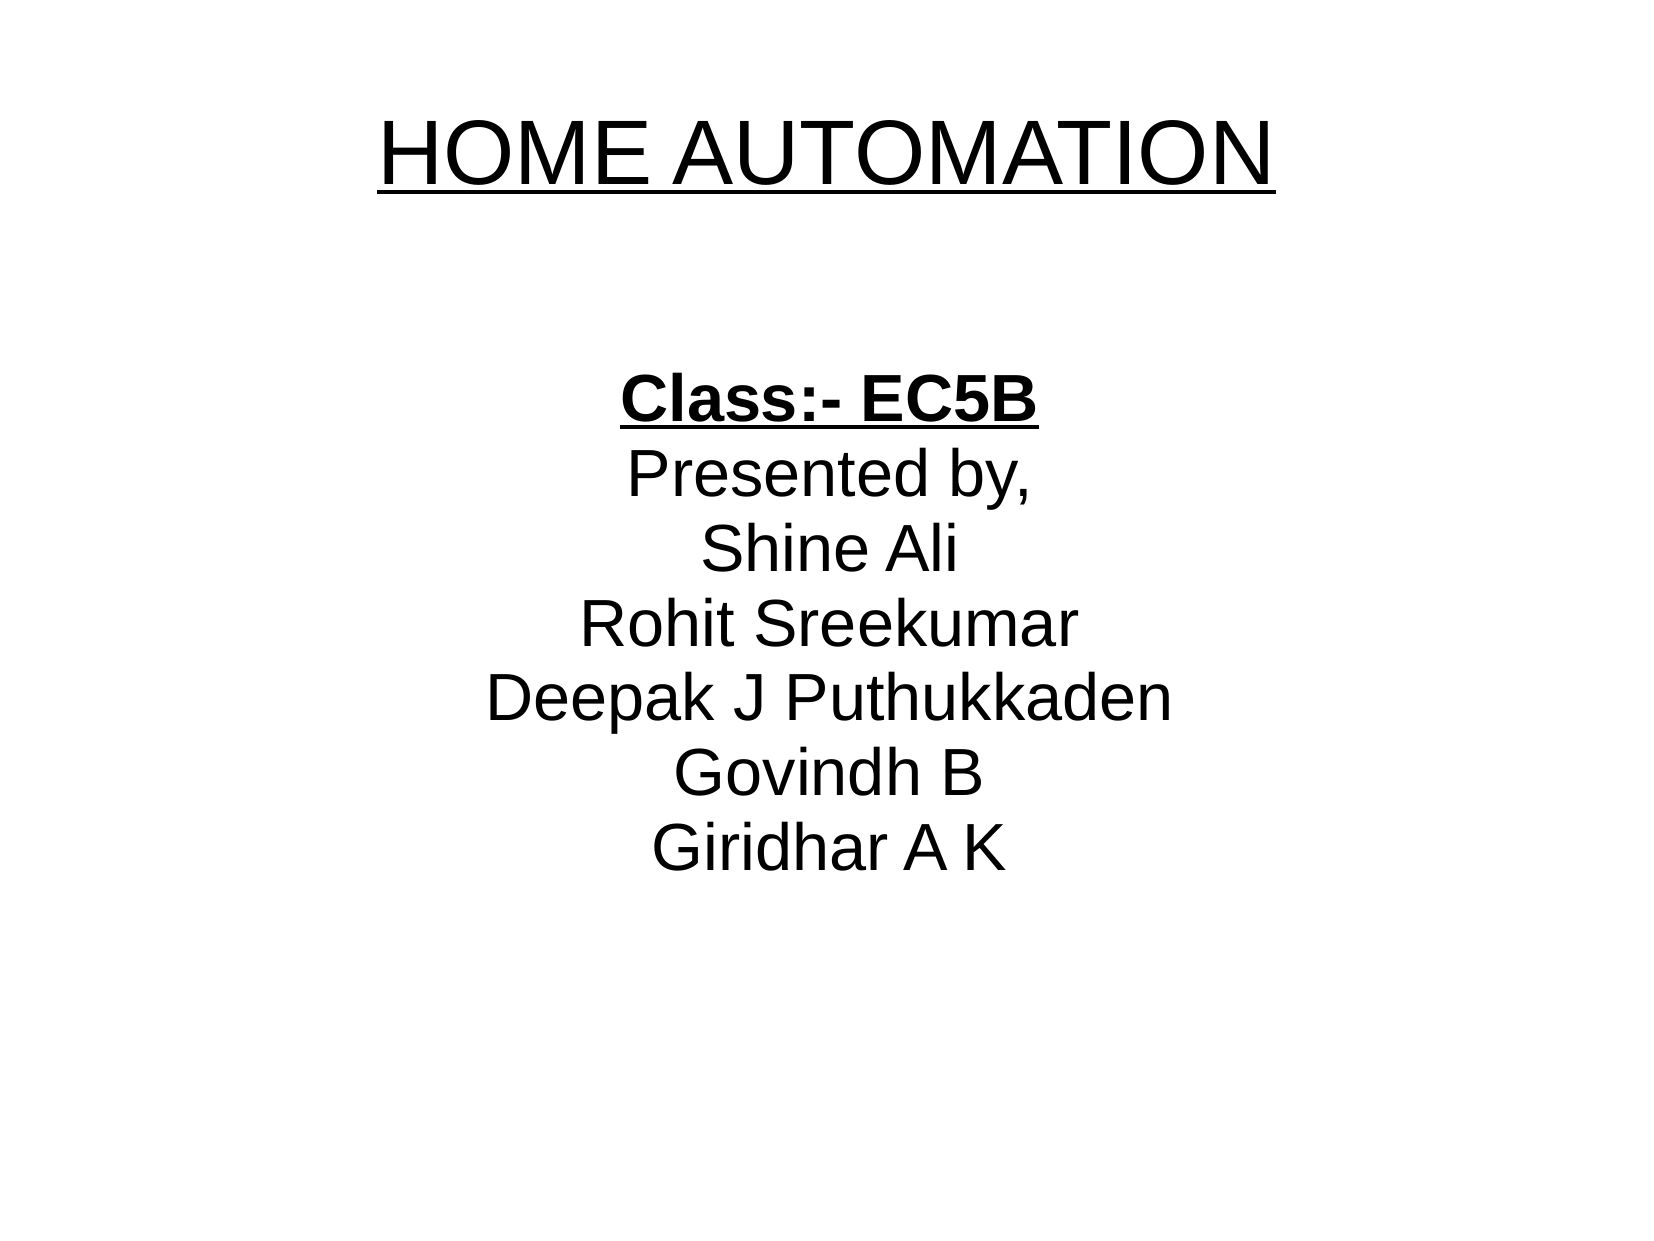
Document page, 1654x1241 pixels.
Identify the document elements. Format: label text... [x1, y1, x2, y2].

title HOME AUTOMATION [82, 49, 1571, 257]
subtitle Class:- EC5B Presented by, Shine Ali Rohit Sreekumar Deepak J Puthukkaden Govindh B Giridhar A K [88, 236, 1571, 1010]
